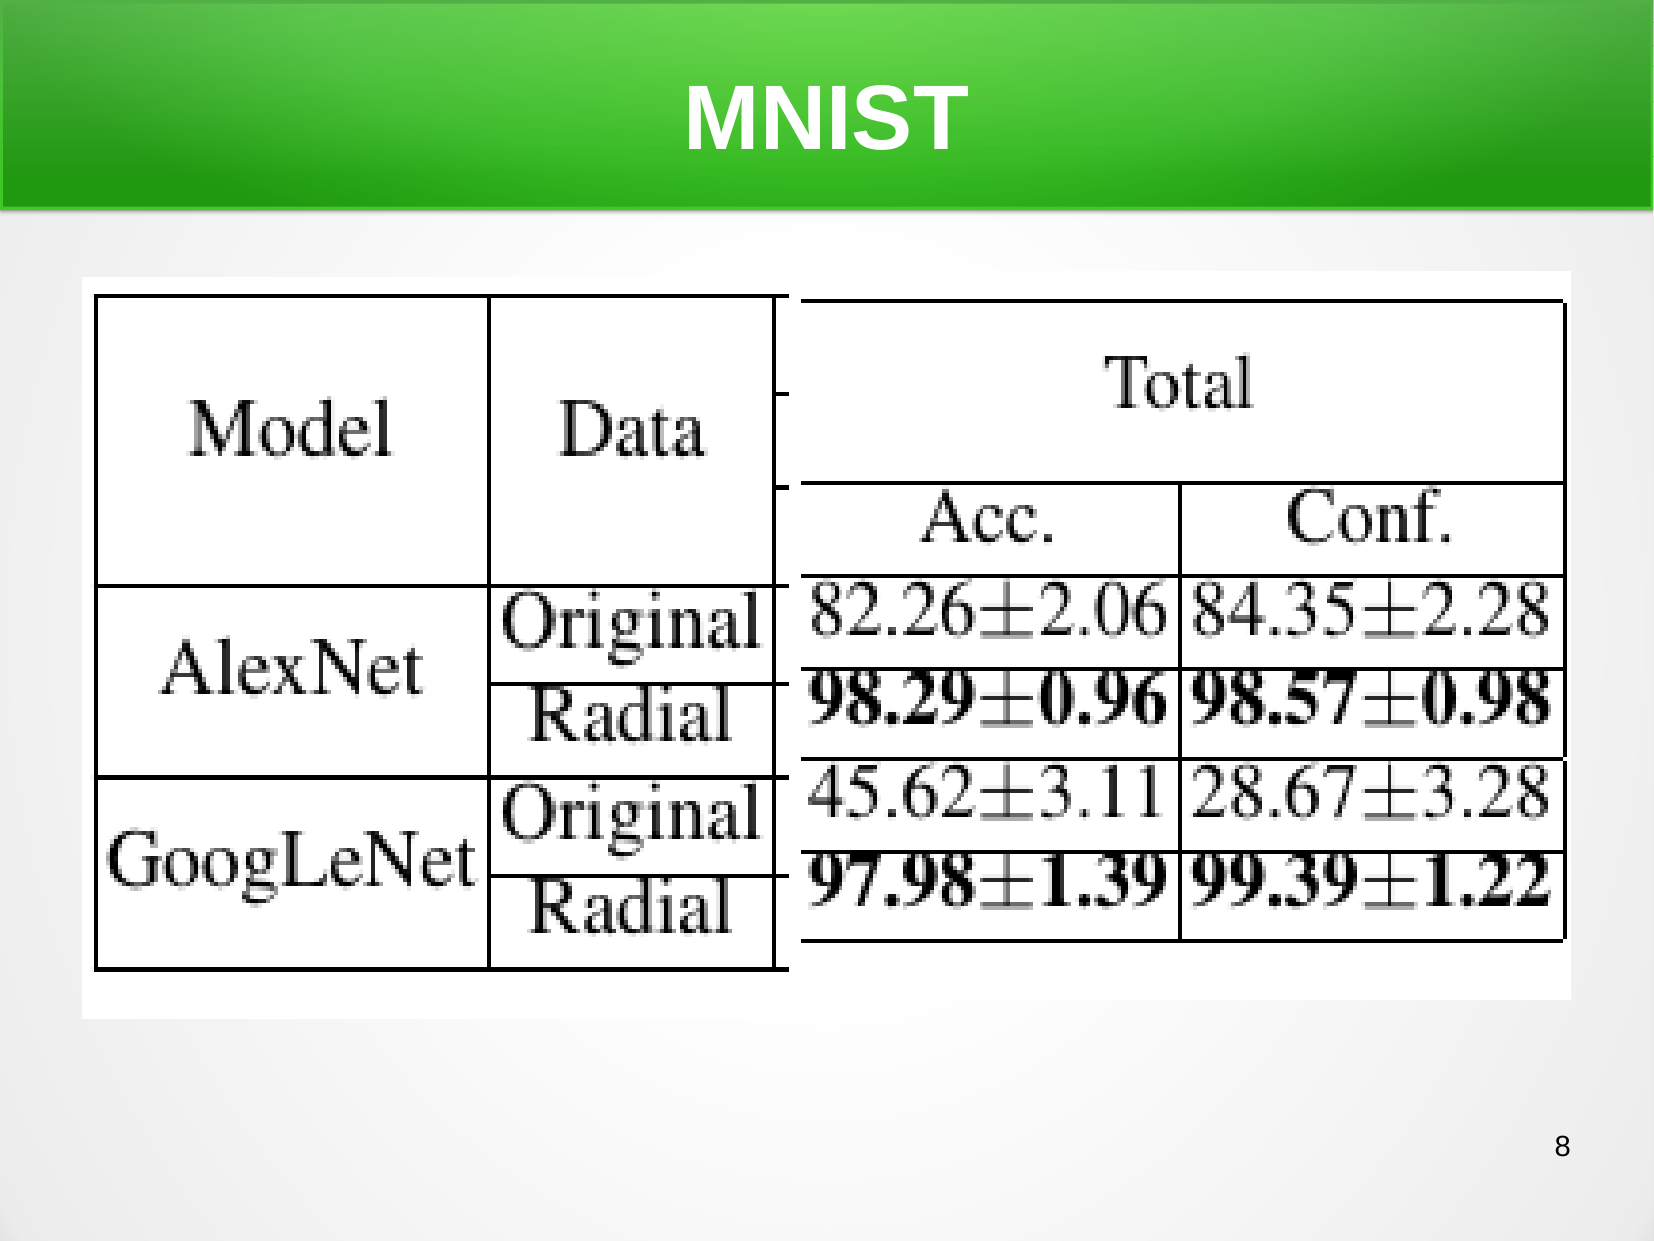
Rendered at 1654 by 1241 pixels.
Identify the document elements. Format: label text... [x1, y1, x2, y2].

picture [801, 271, 1571, 1000]
picture [82, 277, 789, 1019]
title MNIST [82, 47, 1571, 189]
